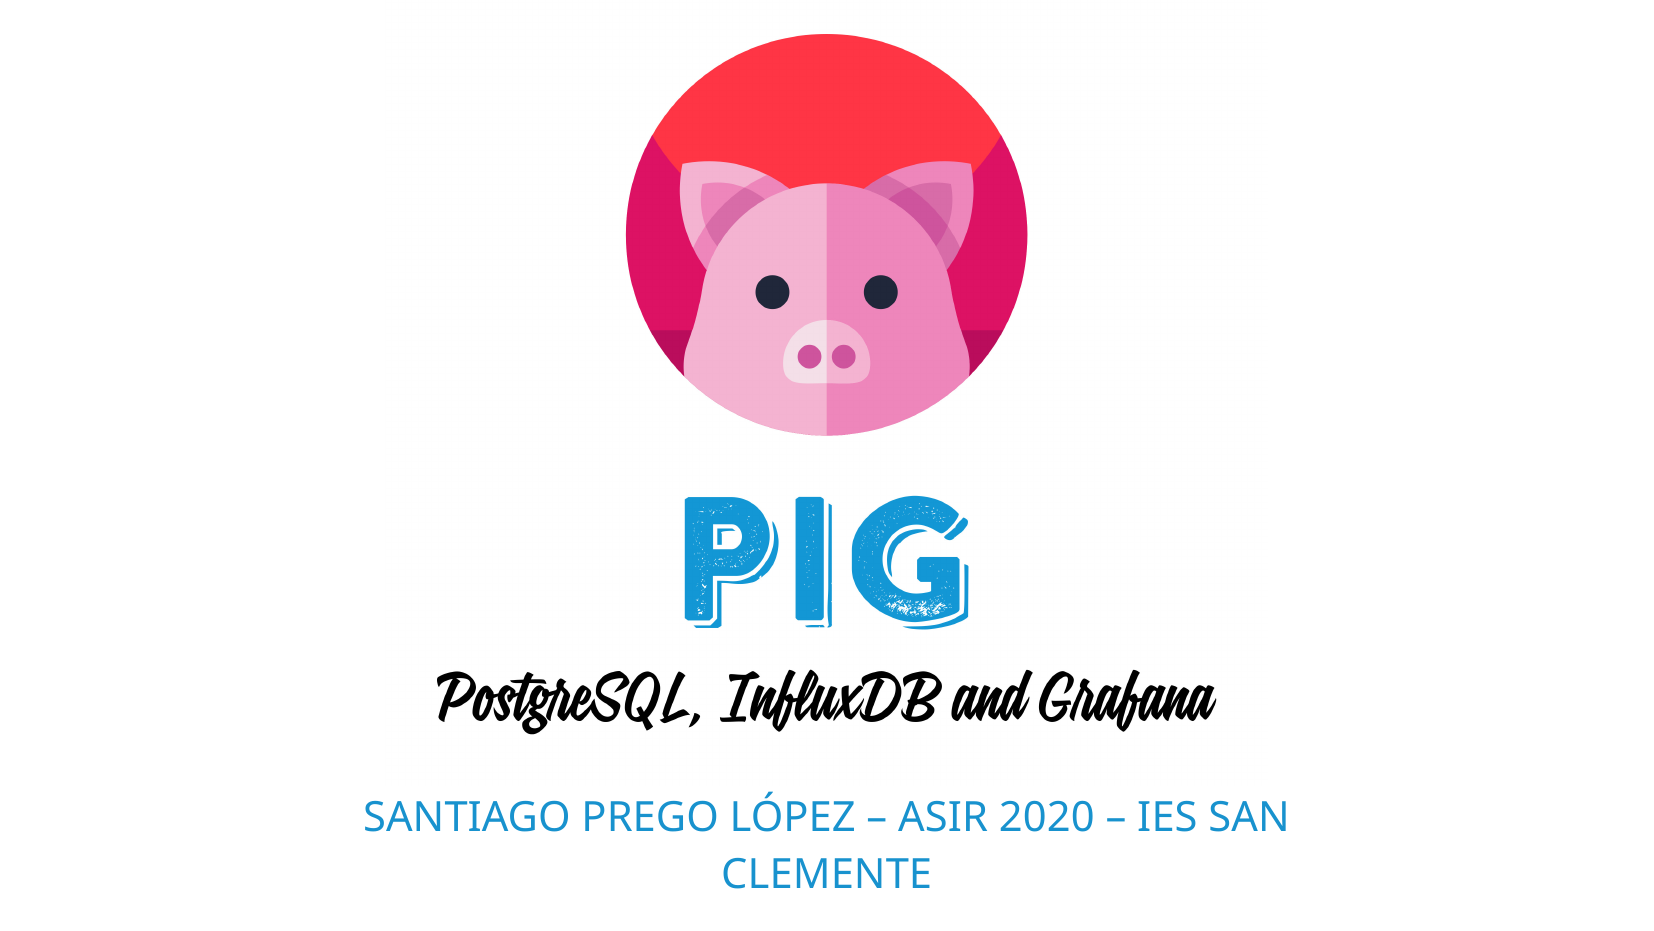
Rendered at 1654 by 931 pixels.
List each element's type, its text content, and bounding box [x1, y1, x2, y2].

text_box SANTIAGO PREGO LÓPEZ – ASIR 2020 – IES SAN CLEMENTE [242, 779, 1412, 846]
picture [385, 0, 1268, 779]
